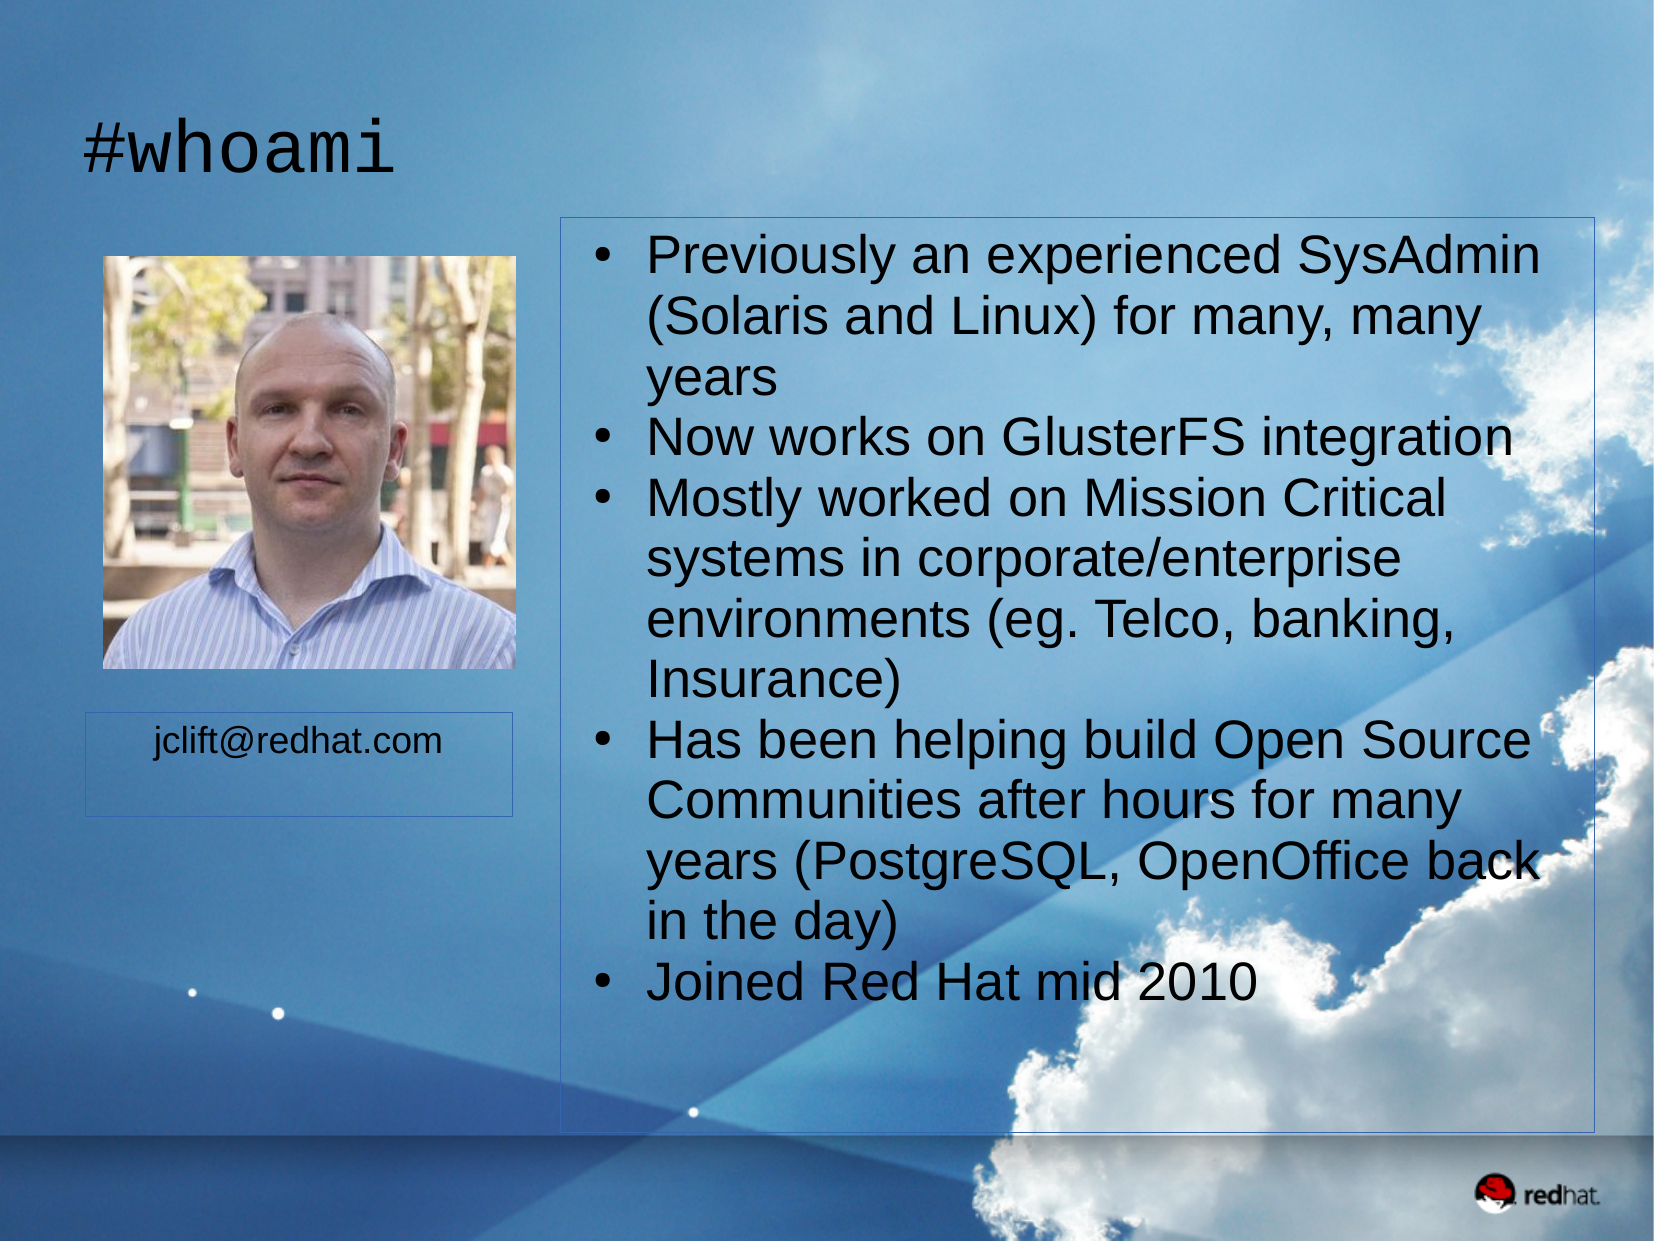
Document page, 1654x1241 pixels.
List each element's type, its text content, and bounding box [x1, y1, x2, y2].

text_box jclift@redhat.com [85, 712, 513, 817]
text_box Previously an experienced SysAdmin (Solaris and Linux) for many, many years Now works on GlusterFS integration Mostly worked on Mission Critical systems in corporate/enterprise environments (eg. Telco, banking, Insurance) Has been helping build Open Source Communities after hours for many years (PostgreSQL, OpenOffice back in the day) Joined Red Hat mid 2010 [560, 217, 1595, 1133]
picture [0, 0, 1654, 1241]
title #whoami [82, 49, 1571, 257]
